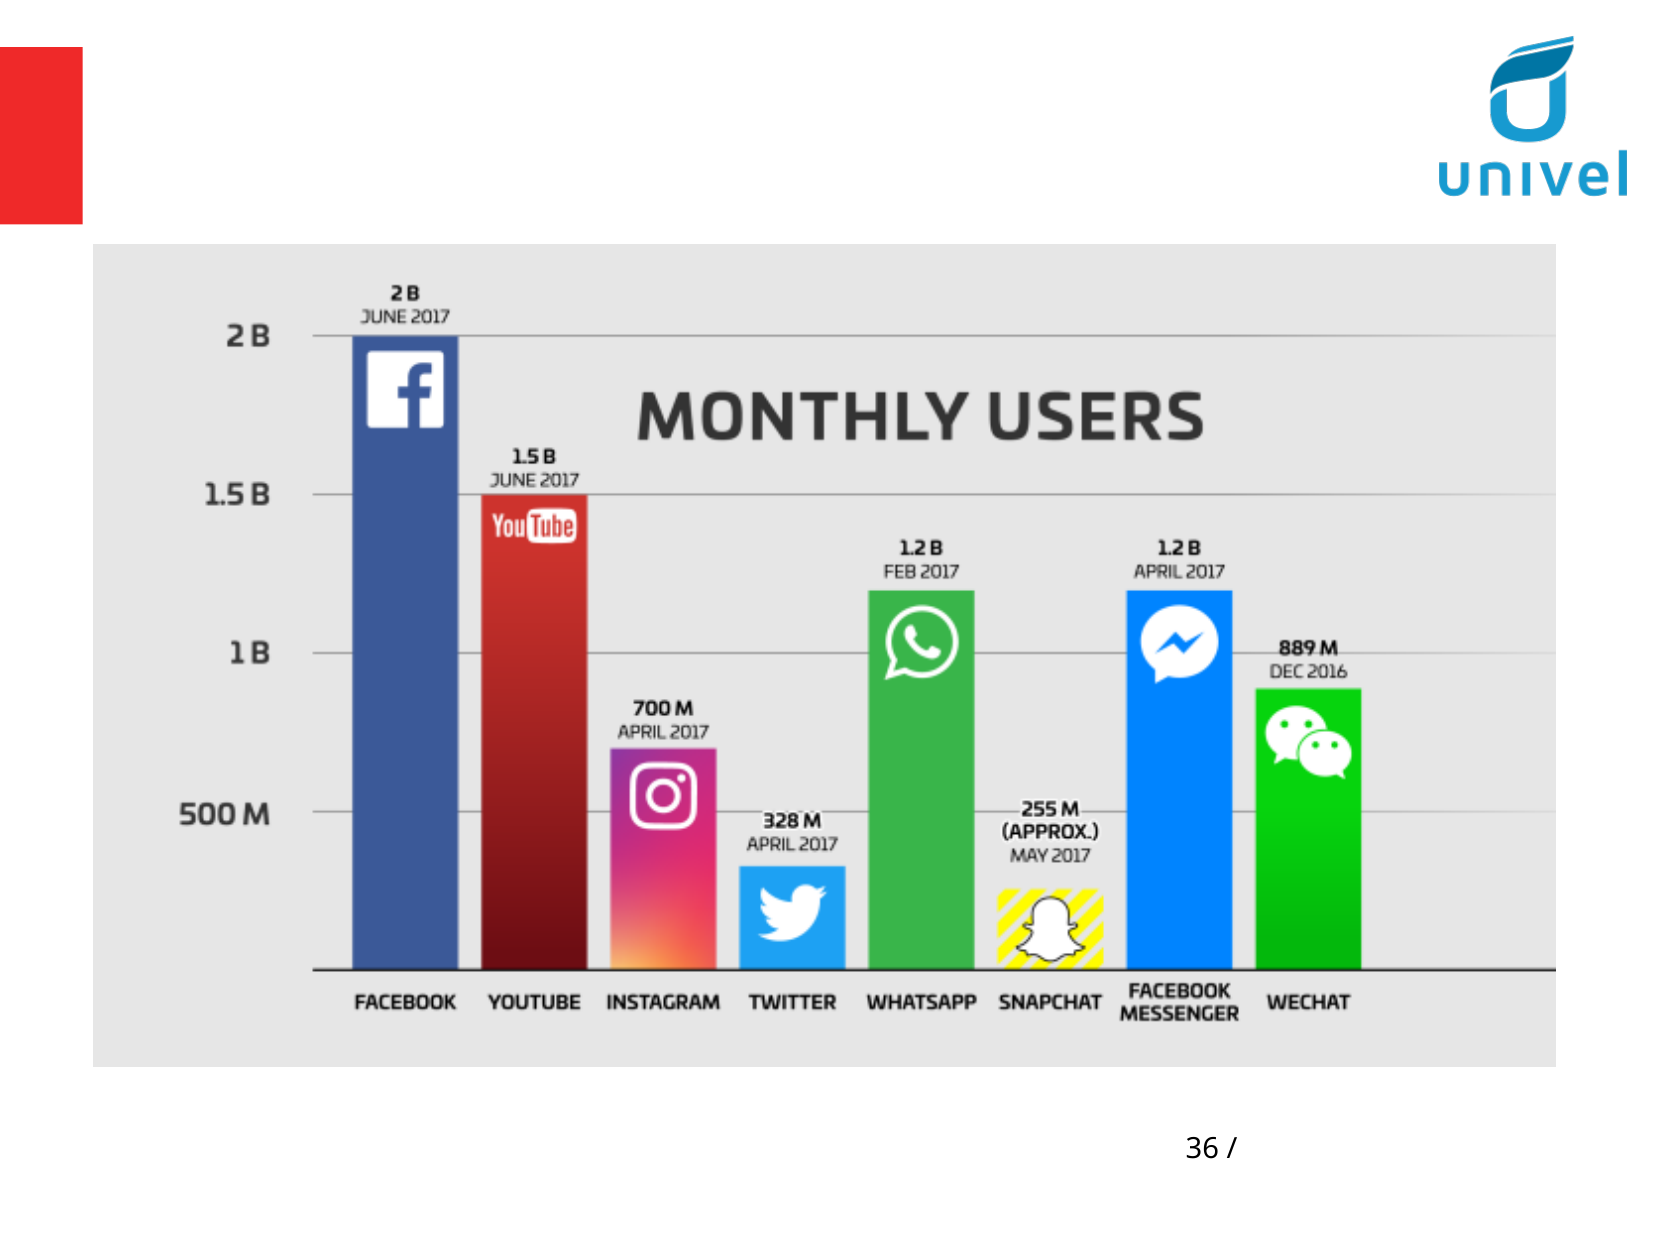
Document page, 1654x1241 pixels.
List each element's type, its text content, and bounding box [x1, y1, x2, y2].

text_box / [1185, 1129, 1571, 1216]
picture [93, 244, 1556, 1067]
